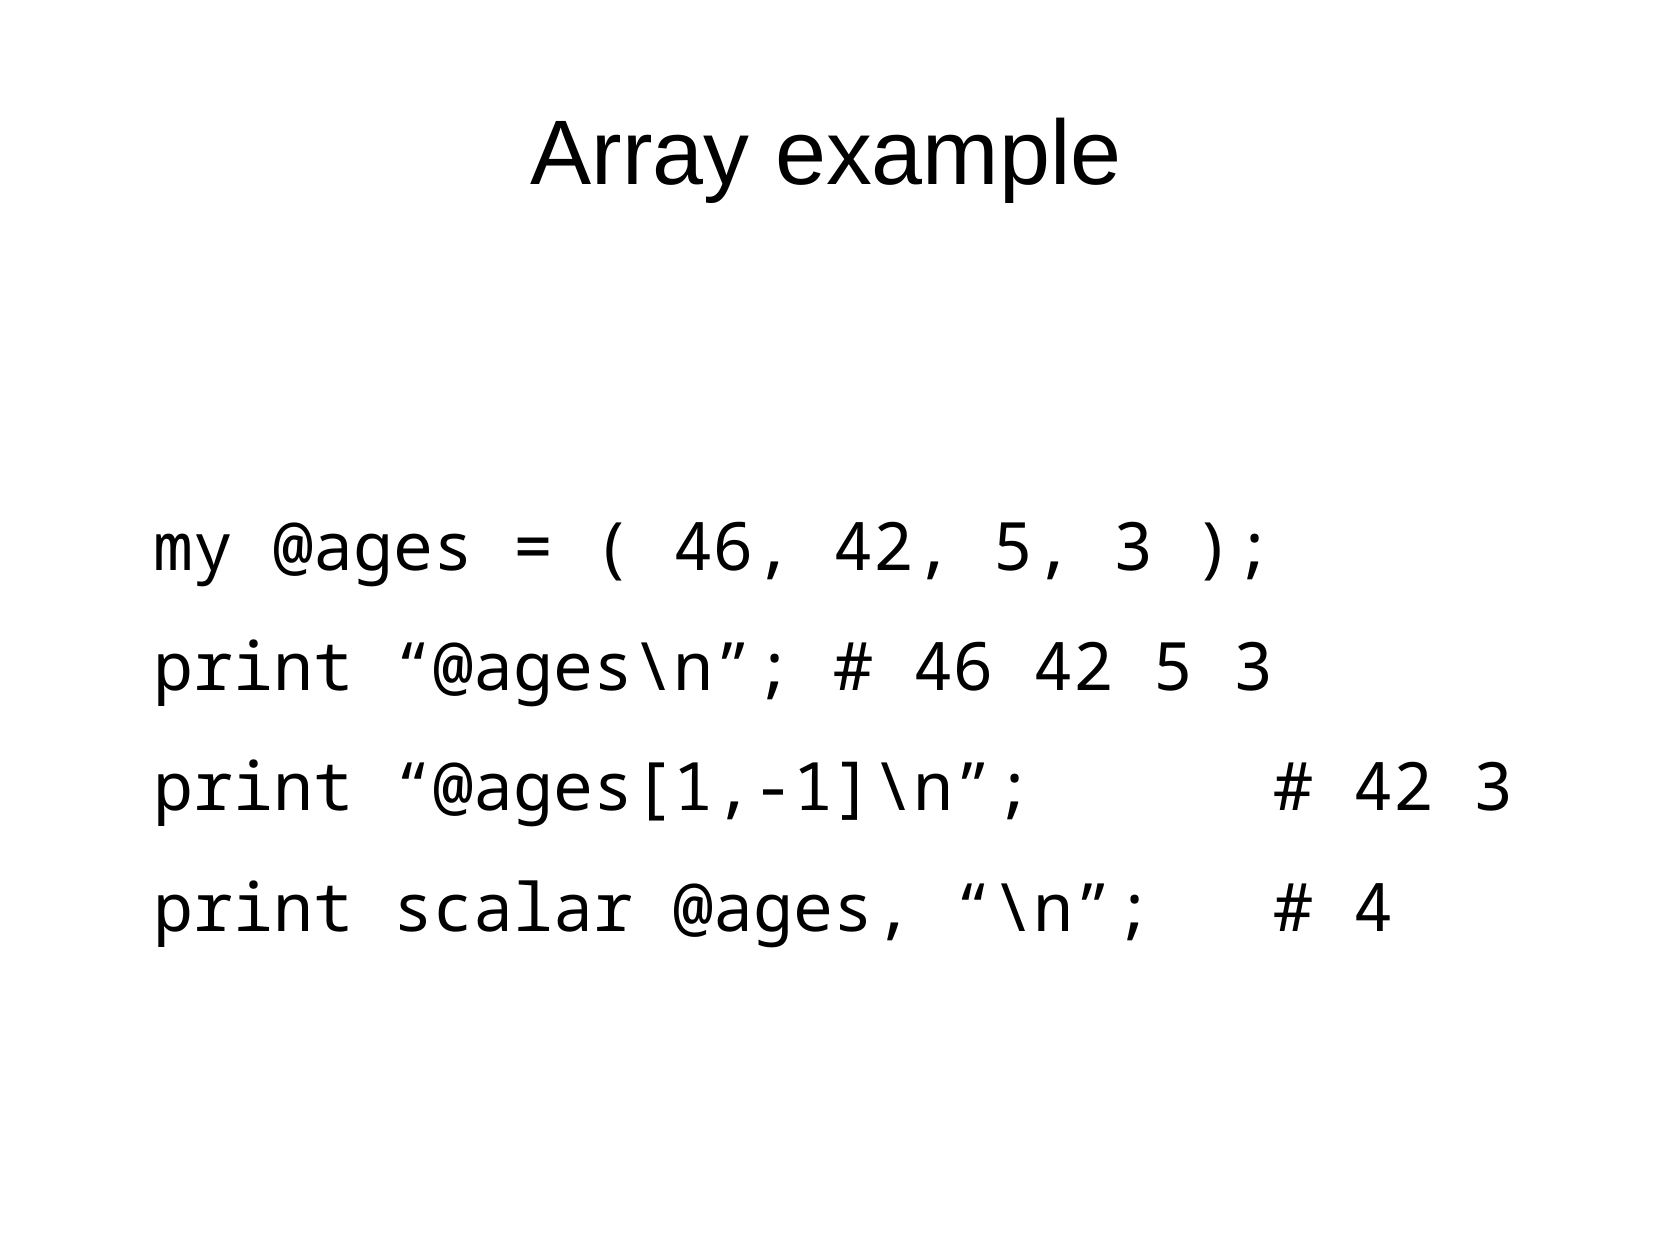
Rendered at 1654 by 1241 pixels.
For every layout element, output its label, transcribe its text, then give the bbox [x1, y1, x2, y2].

list my @ages = ( 46, 42, 5, 3 ); print “@ages\n”; # 46 42 5 3 print “@ages[1,-1]\n”; # 42 3 print scalar @ages, “\n”; # 4 [82, 290, 1571, 1010]
title Array example [82, 49, 1571, 257]
